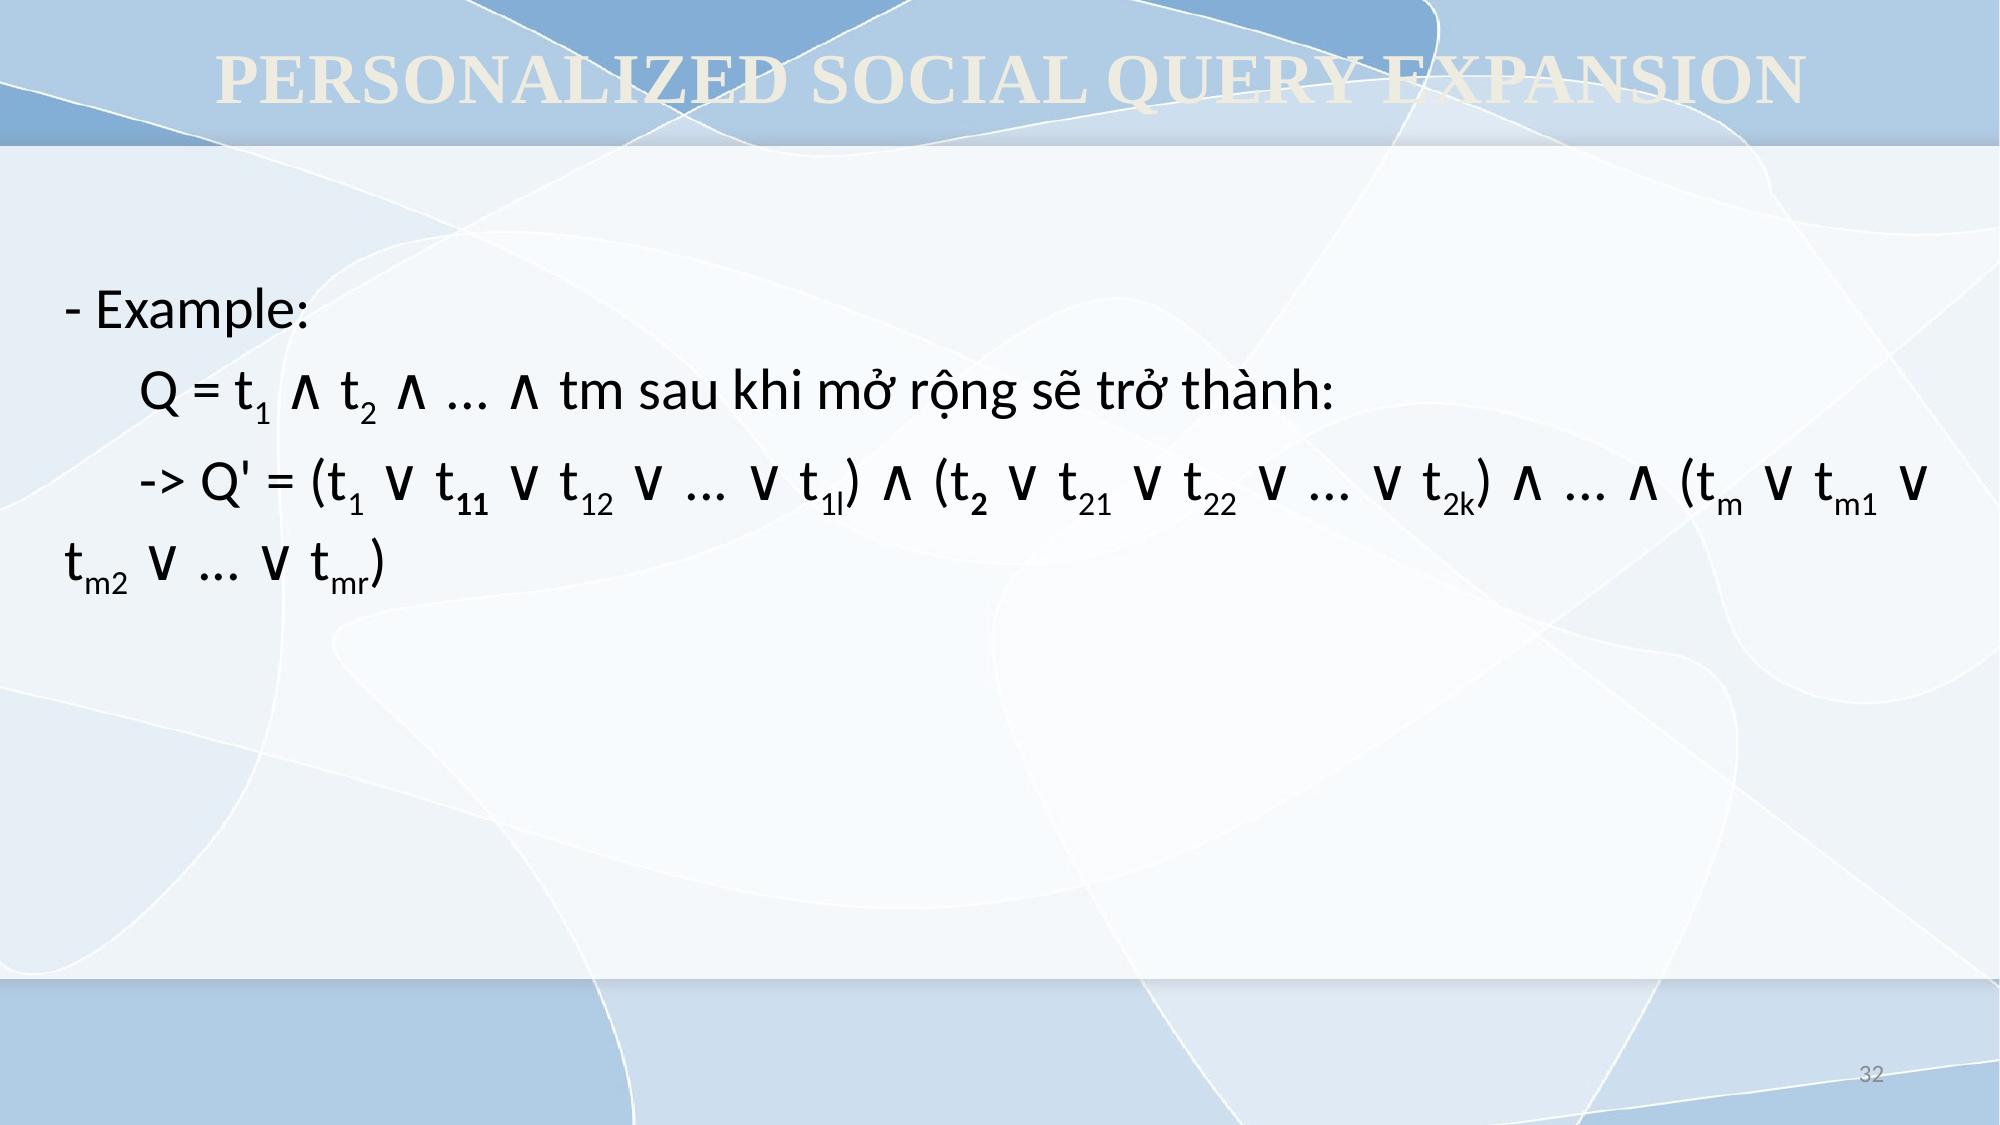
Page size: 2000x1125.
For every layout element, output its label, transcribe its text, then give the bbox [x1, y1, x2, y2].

slide_number <number> [1432, 1042, 1900, 1103]
list - Example: Q = t1 ∧ t2 ∧ ... ∧ tm sau khi mở rộng sẽ trở thành: -> Q' = (t1 ∨ t11 ∨ t12 ∨ ... ∨ t1l) ∧ (t2 ∨ t21 ∨ t22 ∨ ... ∨ t2k) ∧ ... ∧ (tm ∨ tm1 ∨ tm2 ∨ ... ∨ tmr) [49, 262, 1950, 925]
title PERSONALIZED SOCIAL QUERY EXPANSION [24, 0, 2000, 150]
